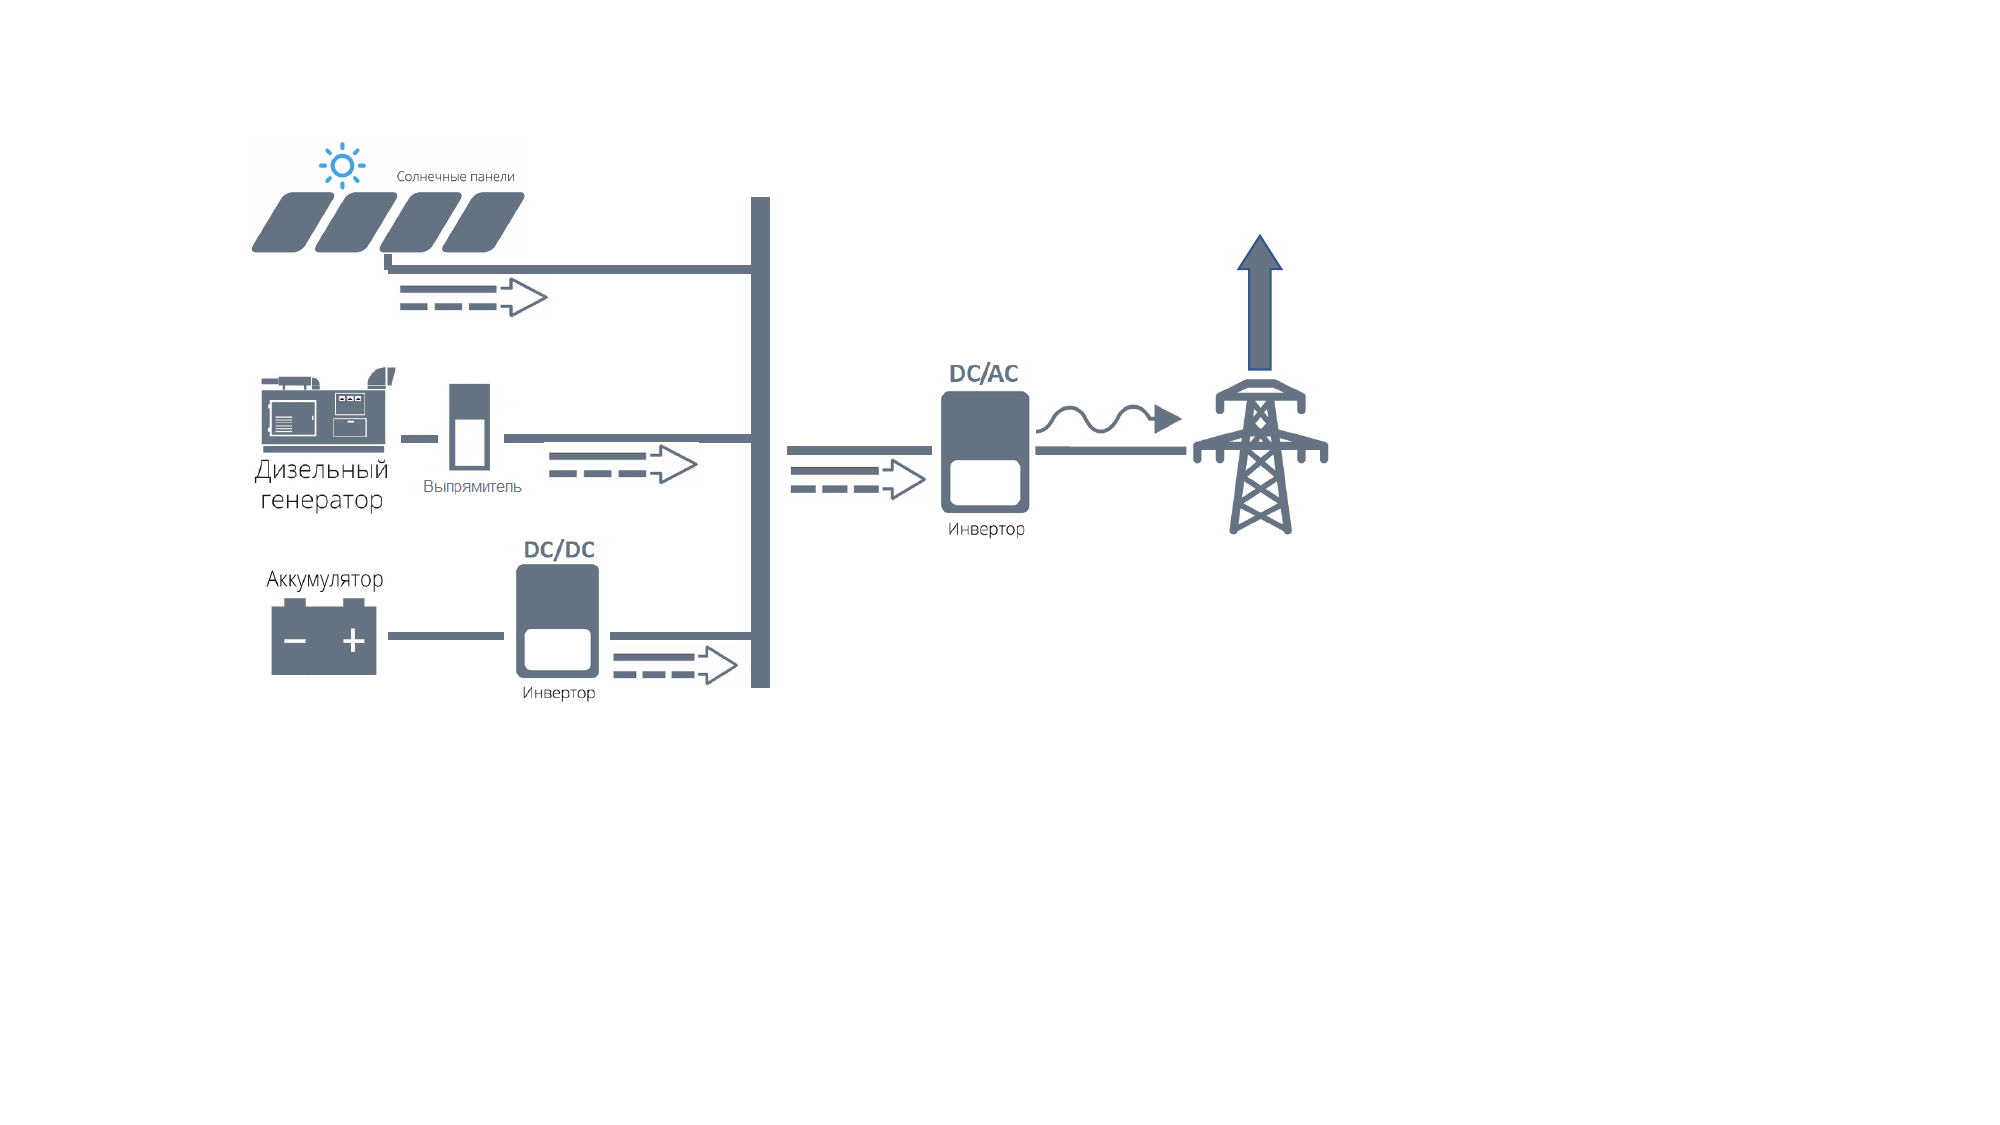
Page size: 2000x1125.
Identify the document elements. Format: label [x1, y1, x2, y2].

picture [511, 537, 603, 702]
picture [249, 140, 527, 254]
picture [249, 563, 398, 683]
picture [395, 275, 549, 320]
picture [786, 456, 927, 503]
picture [248, 362, 402, 517]
picture [932, 360, 1334, 542]
picture [422, 382, 524, 495]
text_box [1238, 235, 1282, 370]
picture [544, 442, 699, 487]
picture [609, 643, 739, 688]
